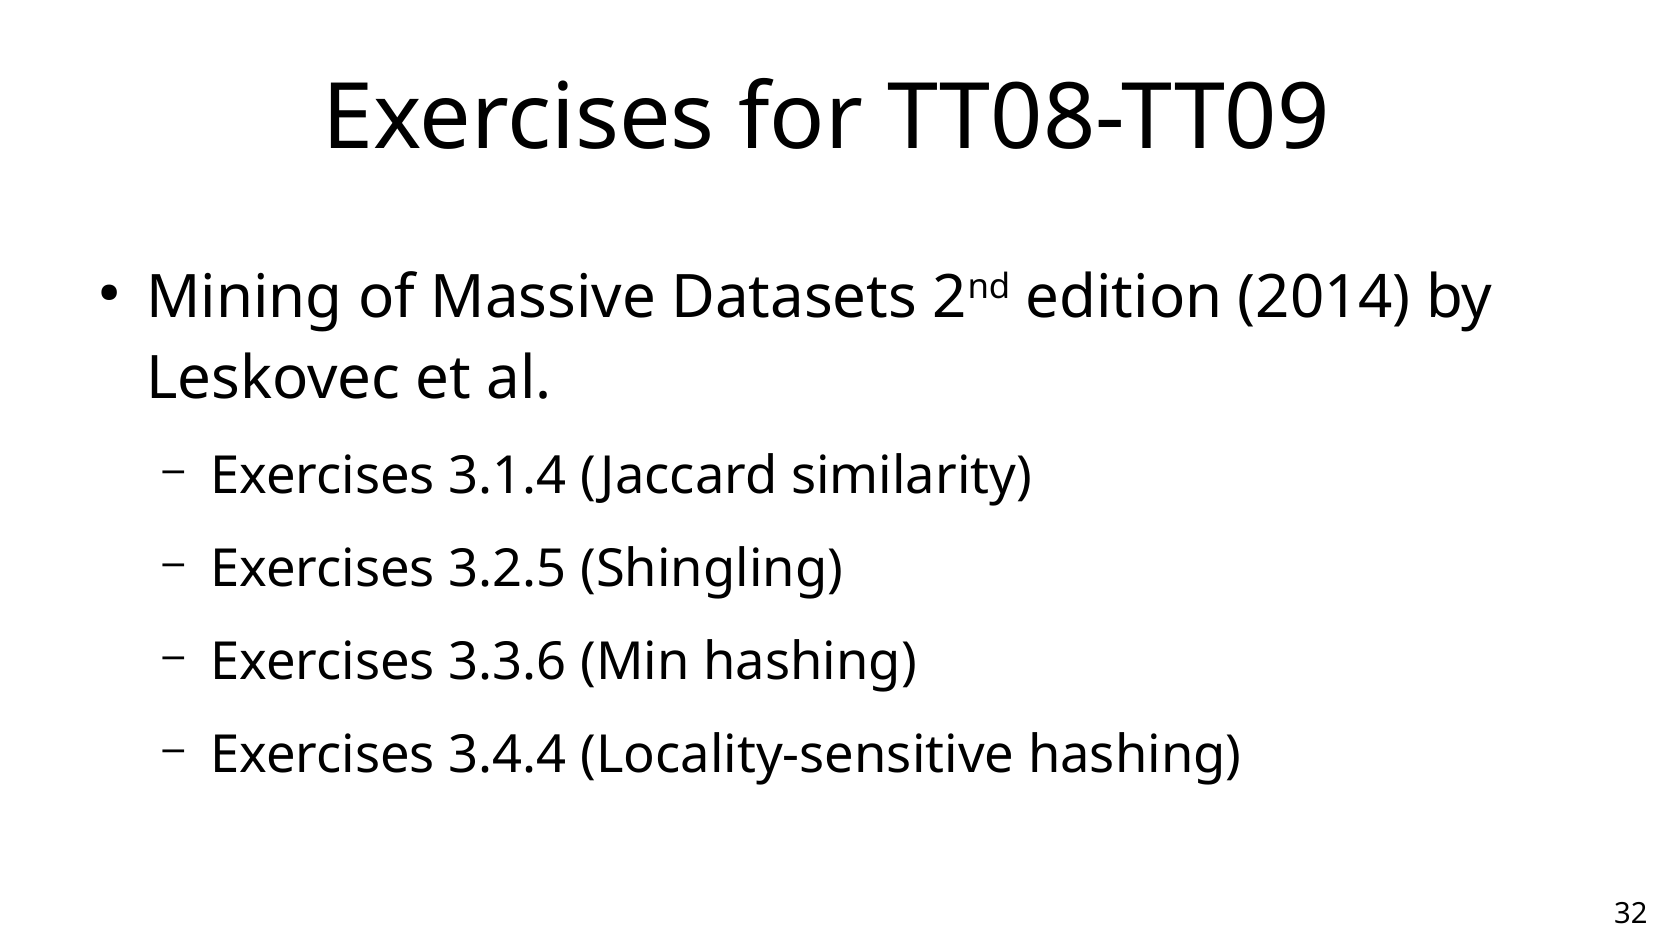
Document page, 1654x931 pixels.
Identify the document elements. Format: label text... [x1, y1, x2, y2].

list Mining of Massive Datasets 2nd edition (2014) by Leskovec et al. Exercises 3.1.4 (Jaccard similarity) Exercises 3.2.5 (Shingling) Exercises 3.3.6 (Min hashing) Exercises 3.4.4 (Locality-sensitive hashing) [82, 253, 1571, 793]
title Exercises for TT08-TT09 [82, 1, 1571, 226]
